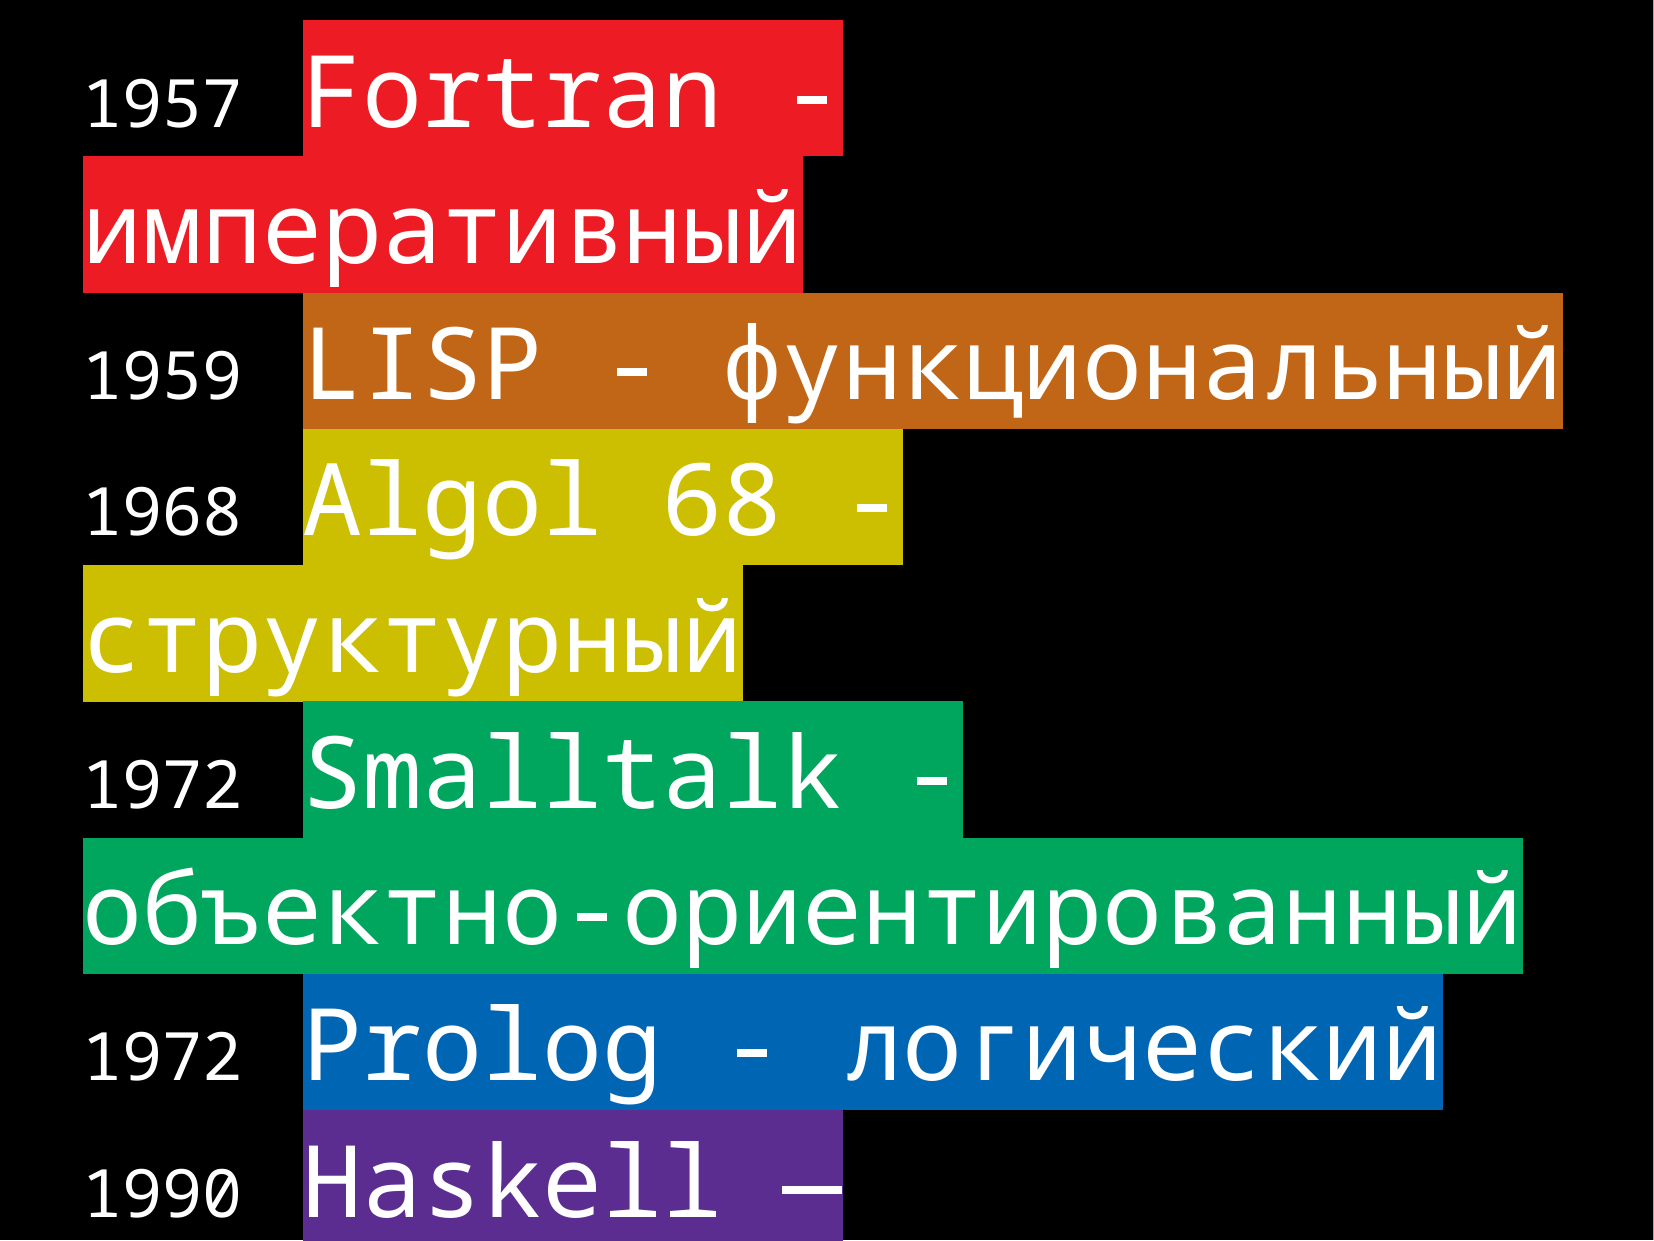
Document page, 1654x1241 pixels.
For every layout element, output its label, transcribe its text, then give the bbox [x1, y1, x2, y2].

text_box 1957 Fortran - императивный 1959 LISP - функциональный 1968 Algol 68 - структурный 1972 Smalltalk - объектно‑ориентированный 1972 Prolog - логический 1990 Haskell — чисто функциональный [82, 20, 1571, 1221]
